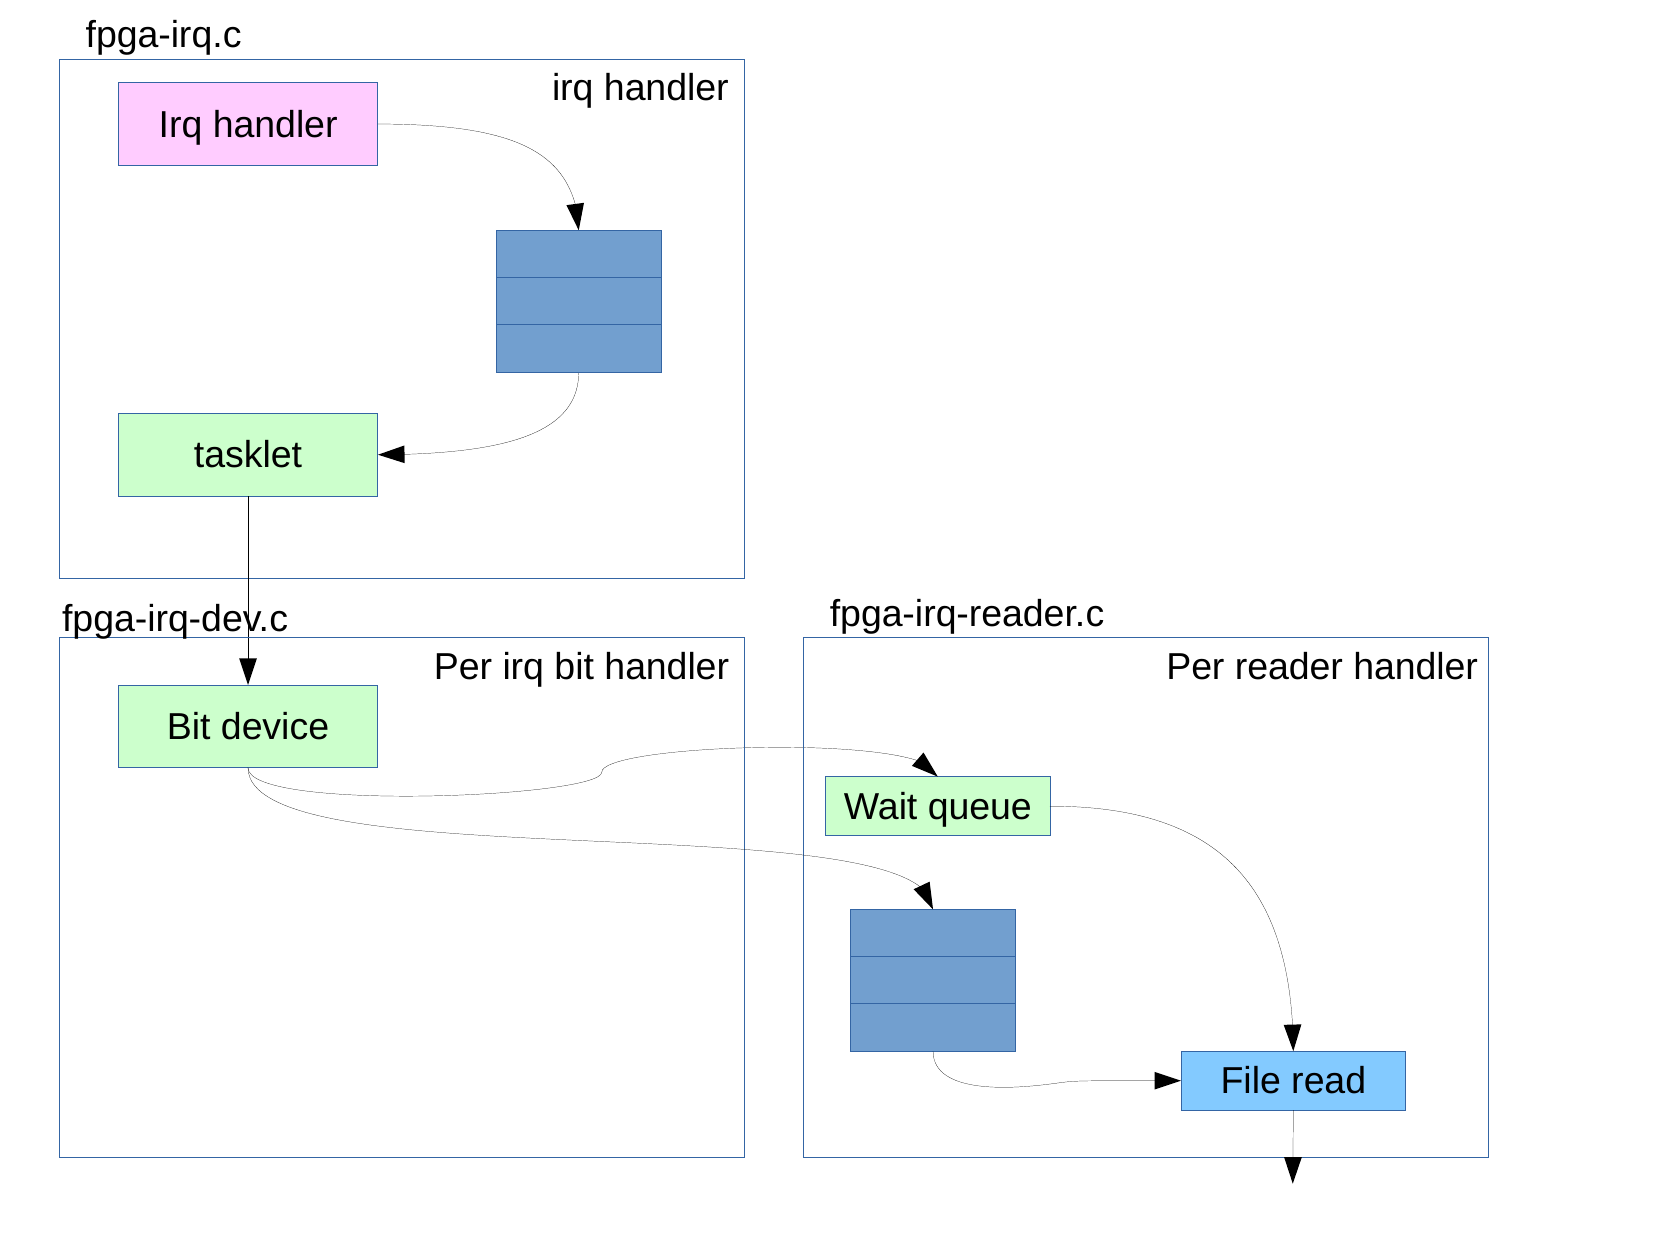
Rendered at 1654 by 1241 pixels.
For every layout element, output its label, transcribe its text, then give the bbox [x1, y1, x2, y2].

text_box Per reader handler [1151, 637, 1493, 695]
text_box irq handler [537, 59, 744, 116]
text_box [496, 230, 662, 373]
text_box tasklet [118, 413, 378, 497]
text_box Irq handler [118, 82, 378, 166]
text_box [850, 909, 1016, 1052]
text_box fpga-irq.c [70, 5, 257, 63]
text_box Wait queue [825, 776, 1051, 836]
text_box Bit device [118, 685, 378, 768]
text_box fpga-irq-reader.c [814, 584, 1119, 642]
text_box File read [1181, 1051, 1406, 1111]
text_box fpga-irq-dev.c [47, 590, 303, 648]
text_box Per irq bit handler [419, 637, 745, 695]
